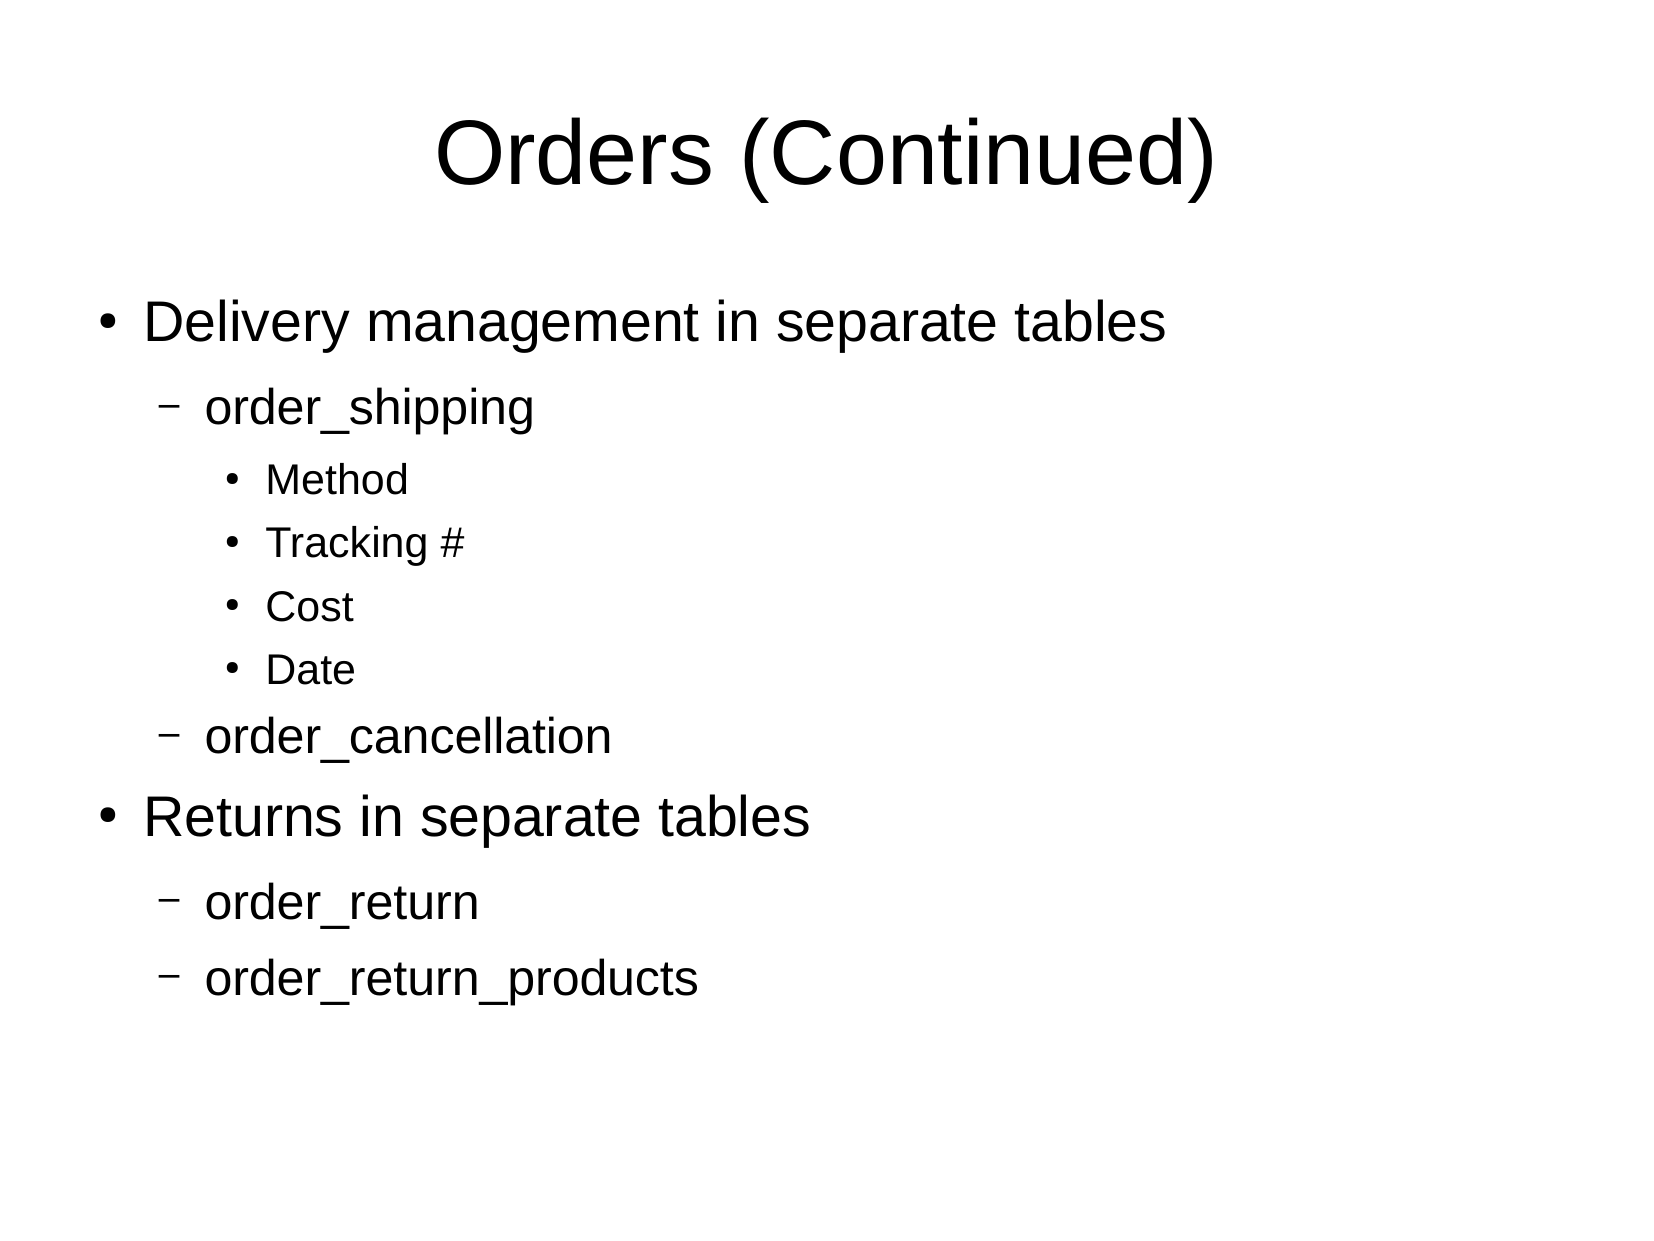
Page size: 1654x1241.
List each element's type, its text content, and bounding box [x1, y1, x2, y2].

title Orders (Continued) [82, 49, 1571, 257]
list Delivery management in separate tables order_shipping Method Tracking # Cost Date order_cancellation Returns in separate tables order_return order_return_products [82, 290, 1538, 1010]
